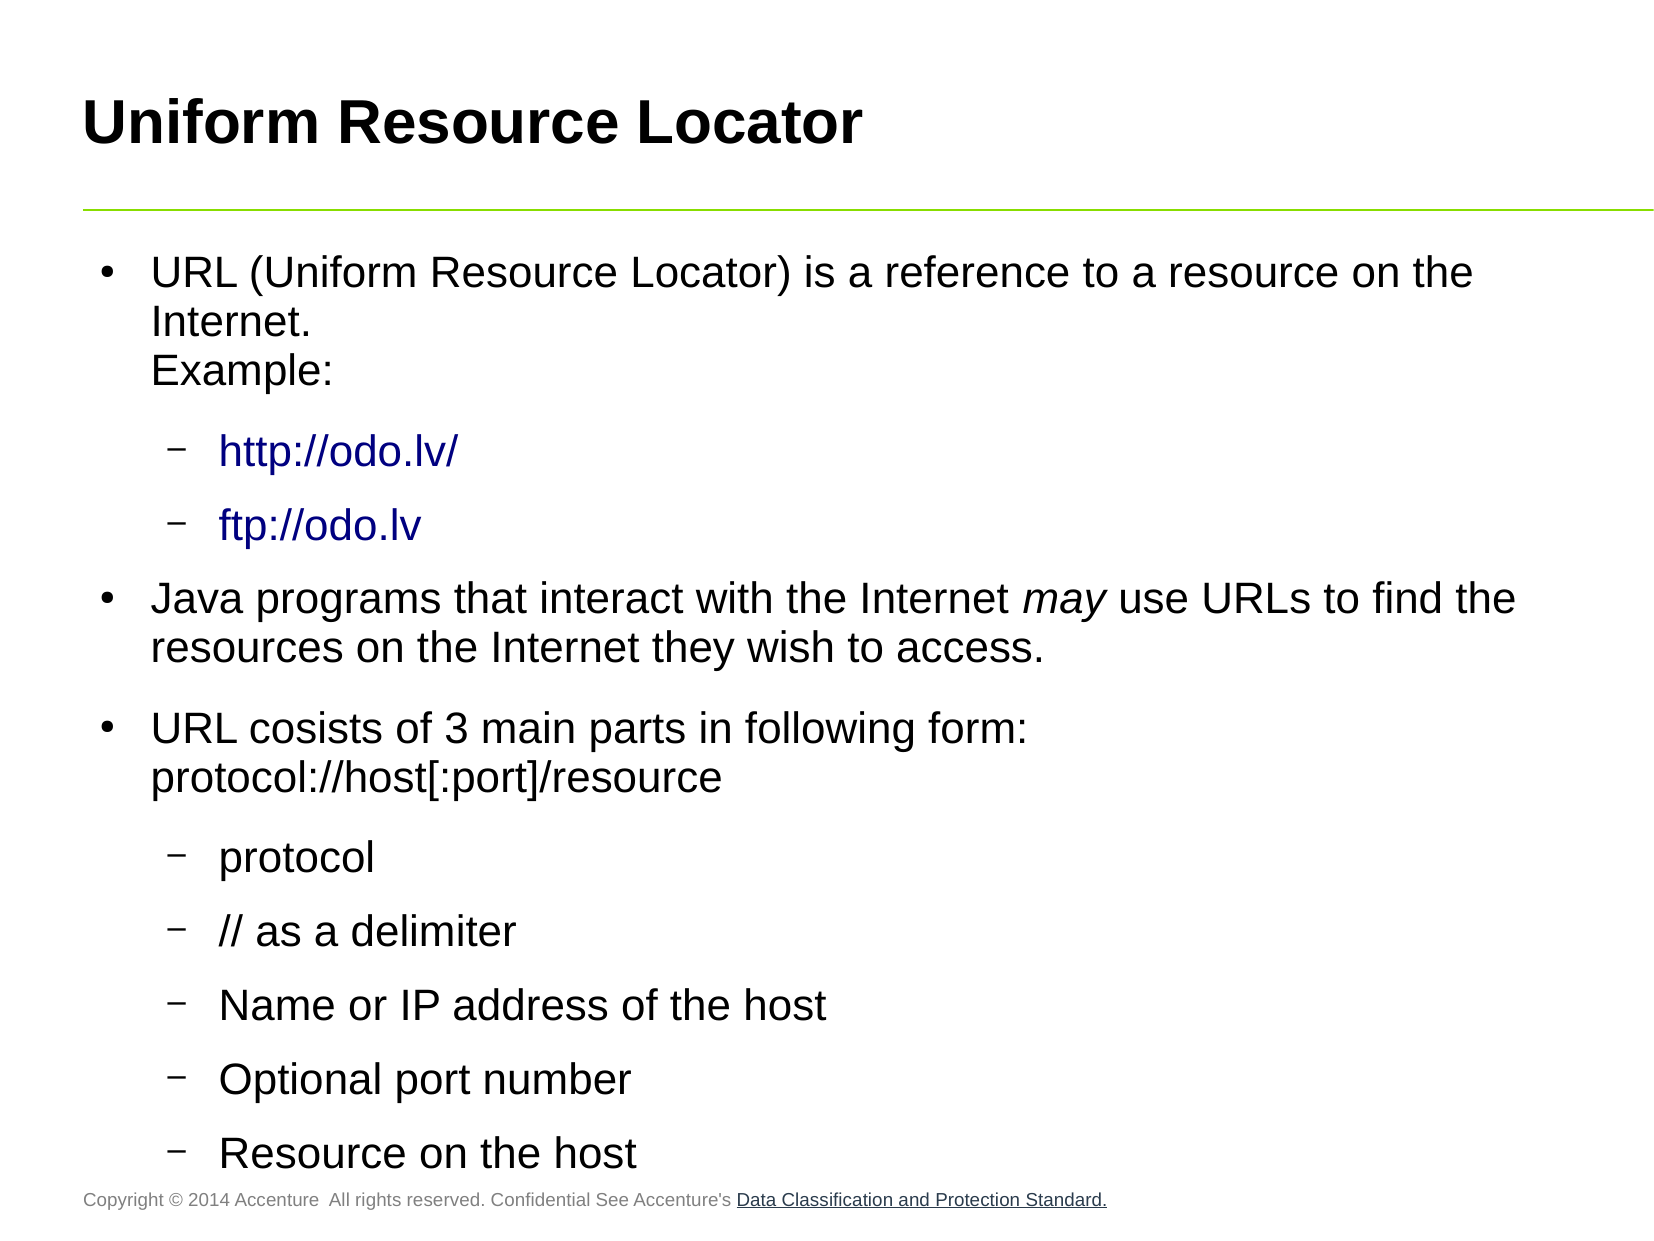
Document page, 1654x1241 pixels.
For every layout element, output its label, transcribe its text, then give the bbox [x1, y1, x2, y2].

title Uniform Resource Locator [82, 67, 1571, 177]
list URL (Uniform Resource Locator) is a reference to a resource on the Internet. Example: http://odo.lv/ ftp://odo.lv Java programs that interact with the Internet may use URLs to find the resources on the Internet they wish to access. URL cosists of 3 main parts in following form: protocol://host[:port]/resource protocol // as a delimiter Name or IP address of the host Optional port number Resource on the host [82, 248, 1583, 1182]
